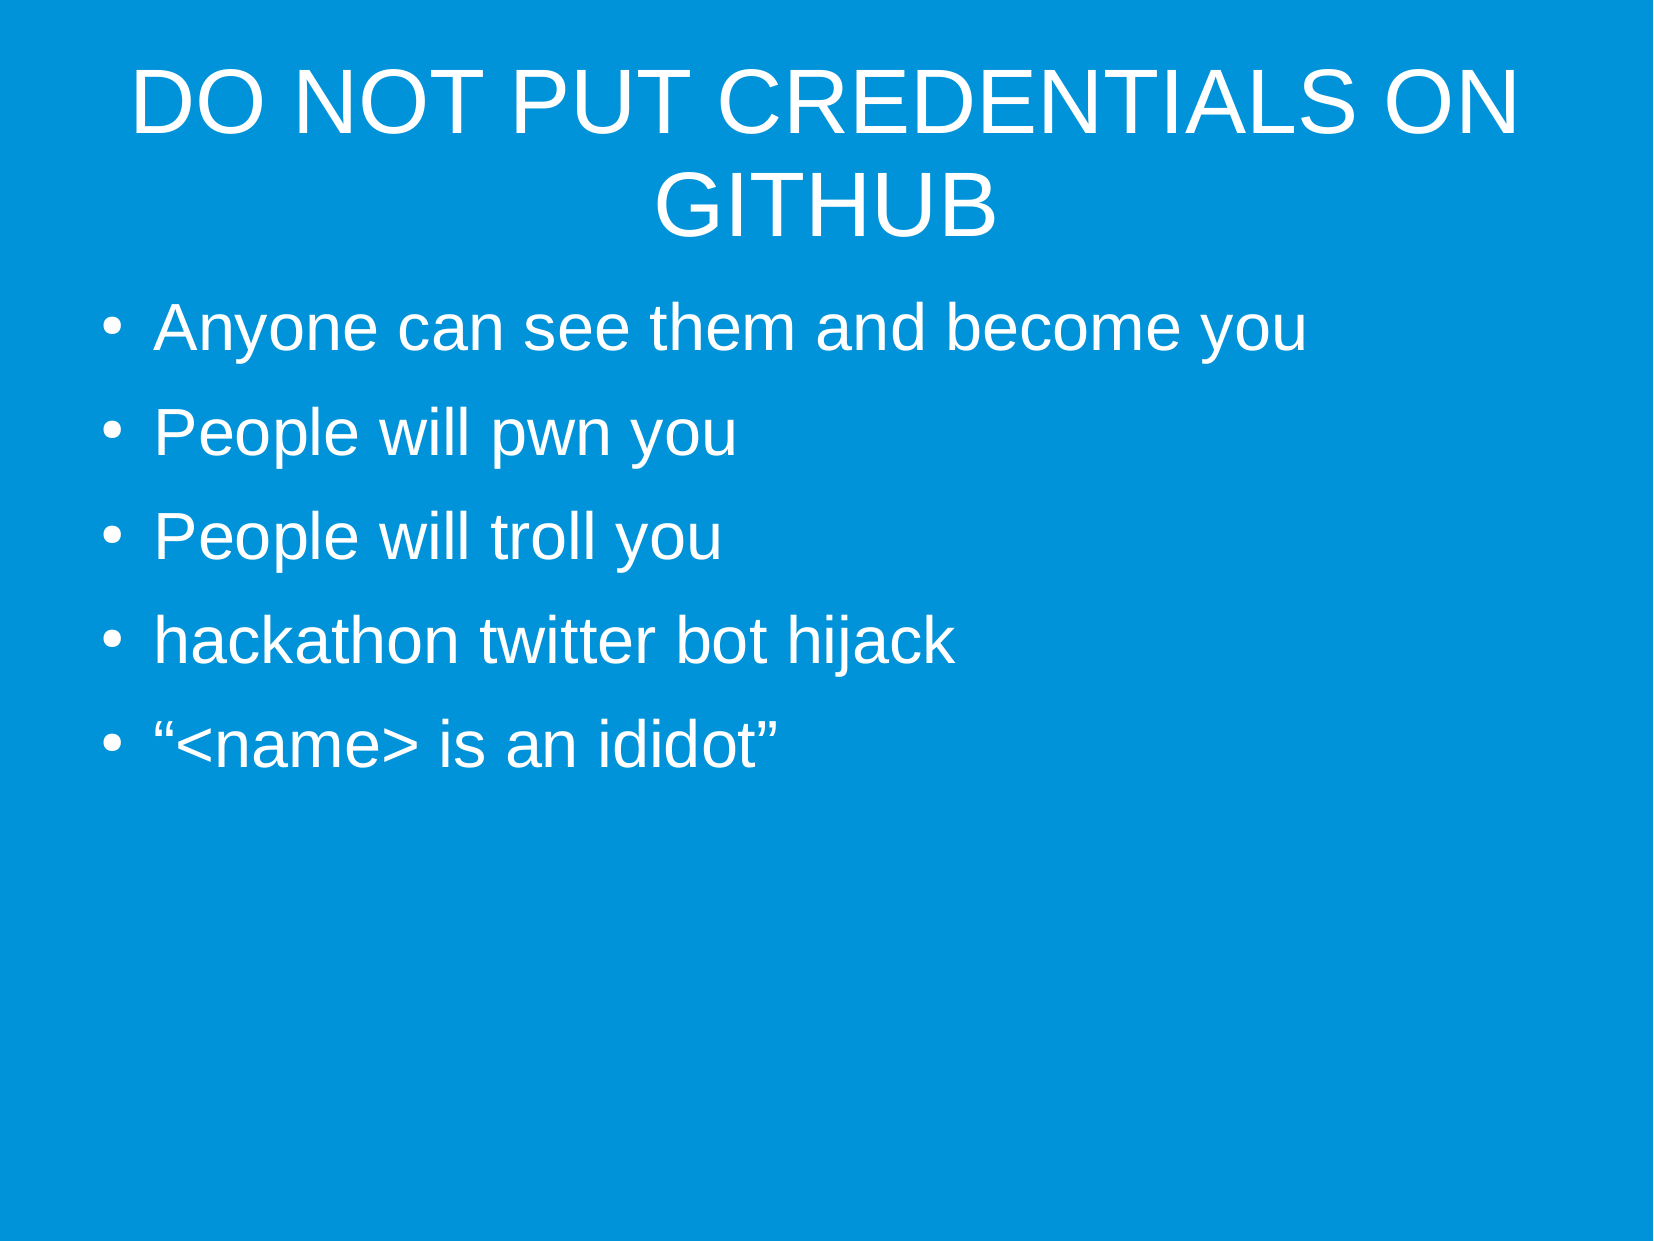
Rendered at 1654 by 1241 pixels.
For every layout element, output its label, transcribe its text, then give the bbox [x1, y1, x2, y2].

title DO NOT PUT CREDENTIALS ON GITHUB [82, 49, 1571, 257]
list Anyone can see them and become you People will pwn you People will troll you hackathon twitter bot hijack “<name> is an ididot” [82, 290, 1571, 1010]
